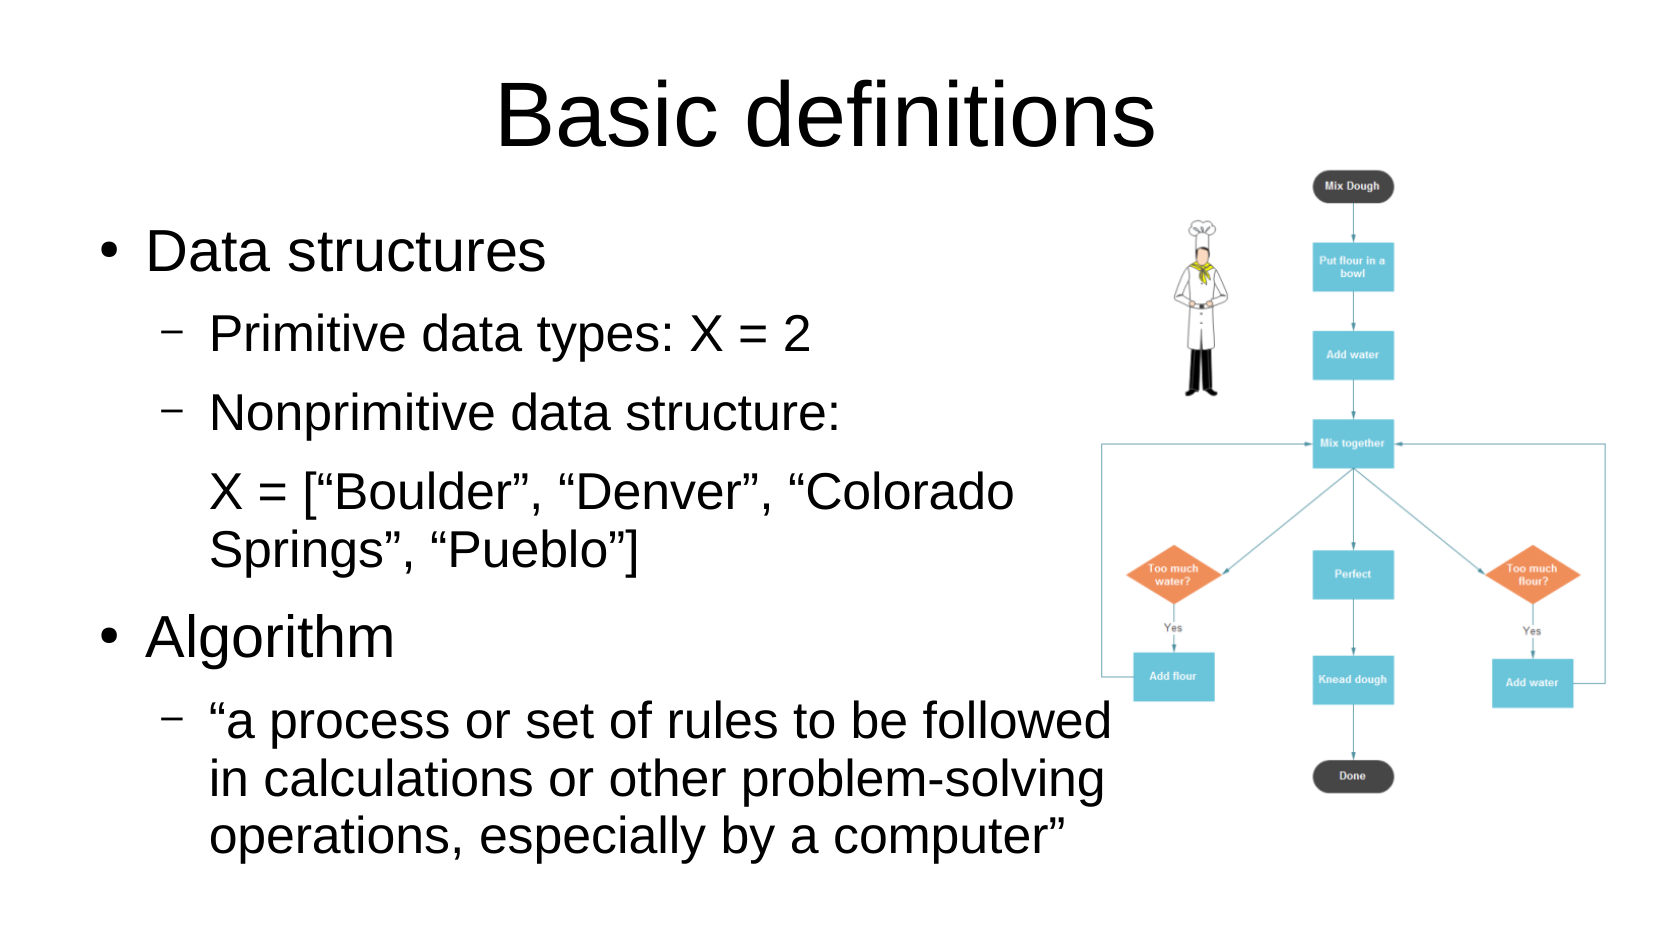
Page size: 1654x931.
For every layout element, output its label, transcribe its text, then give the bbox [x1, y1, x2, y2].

picture [1020, 73, 1629, 811]
list Data structures Primitive data types: X = 2 Nonprimitive data structure: X = [“Boulder”, “Denver”, “Colorado Springs”, “Pueblo”] Algorithm “a process or set of rules to be followed in calculations or other problem-solving operations, especially by a computer” [82, 217, 1156, 871]
title Basic definitions [82, 37, 1571, 193]
